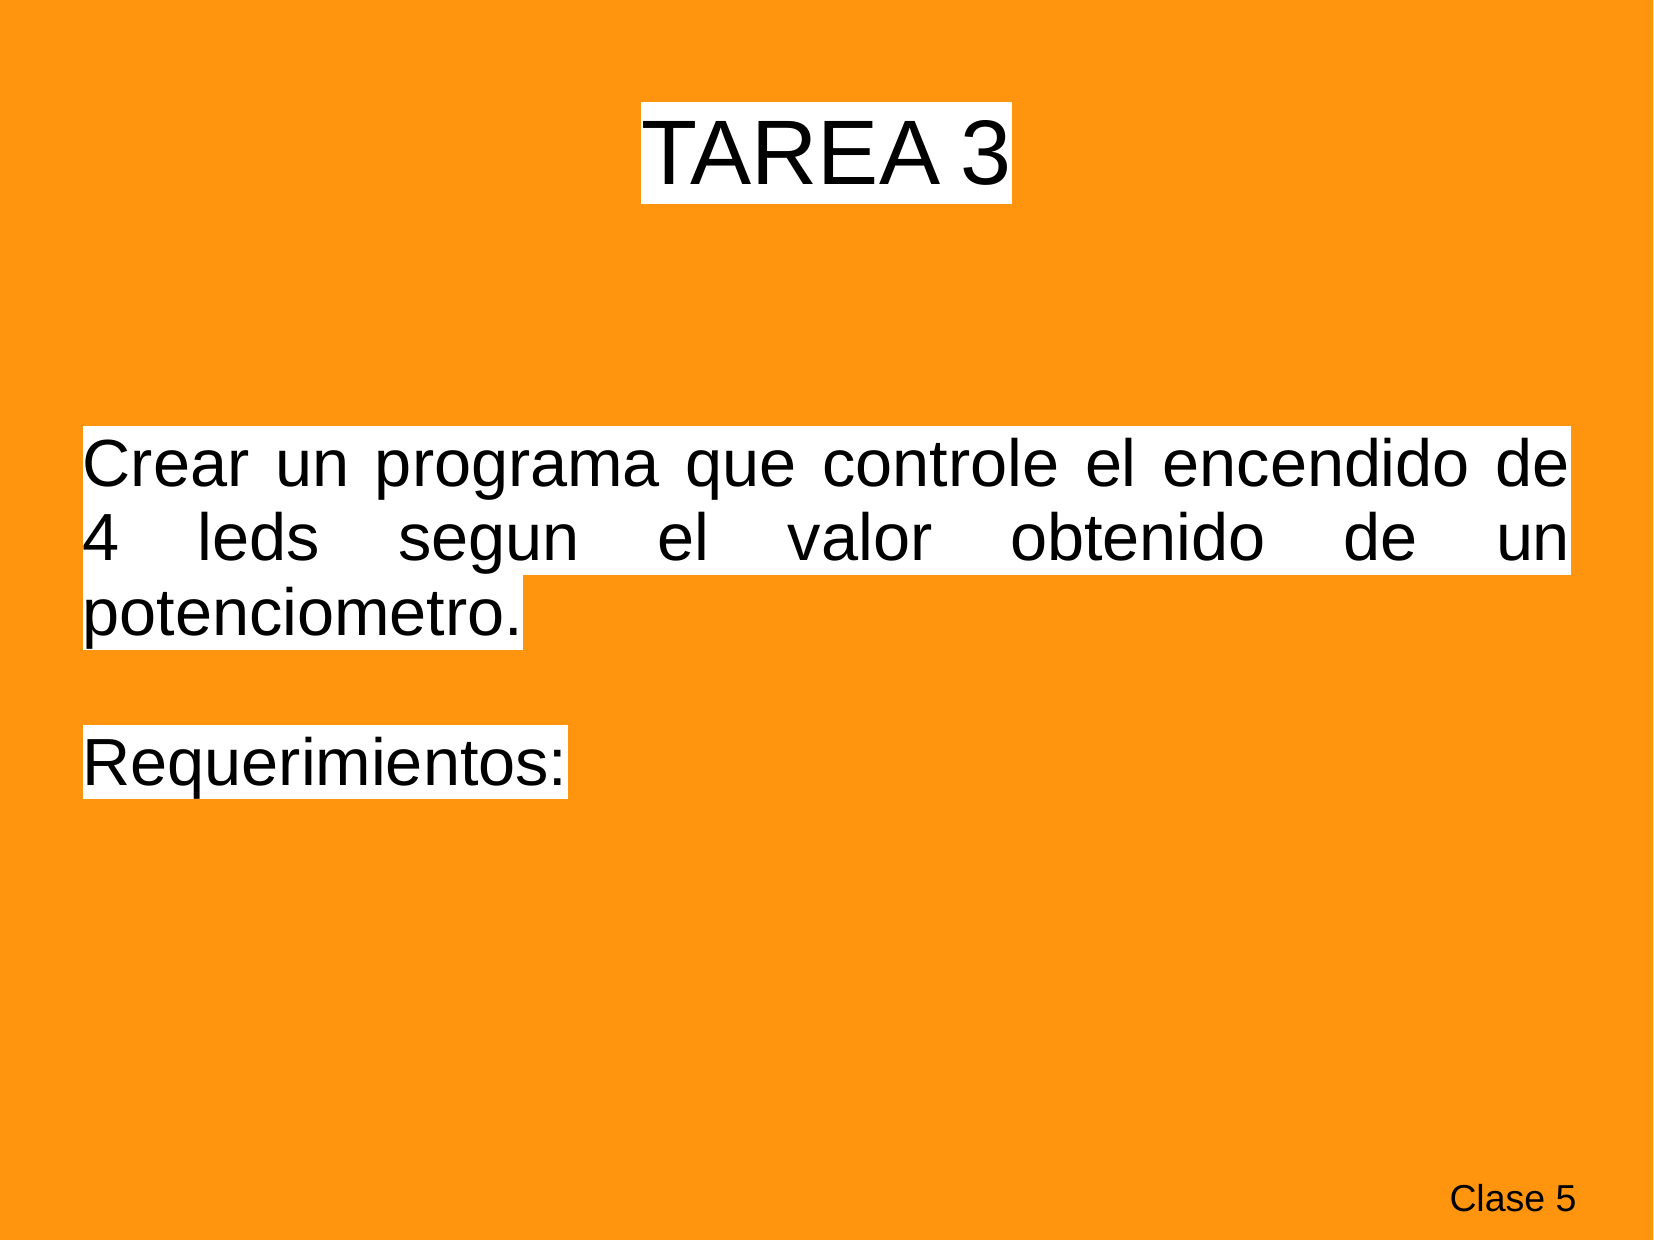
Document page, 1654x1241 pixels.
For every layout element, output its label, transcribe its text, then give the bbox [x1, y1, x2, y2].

title TAREA 3 [82, 49, 1571, 257]
subtitle Crear un programa que controle el encendido de 4 leds segun el valor obtenido de un potenciometro. Requerimientos: [82, 290, 1571, 1010]
text_box Clase 5 [1434, 1170, 1592, 1227]
